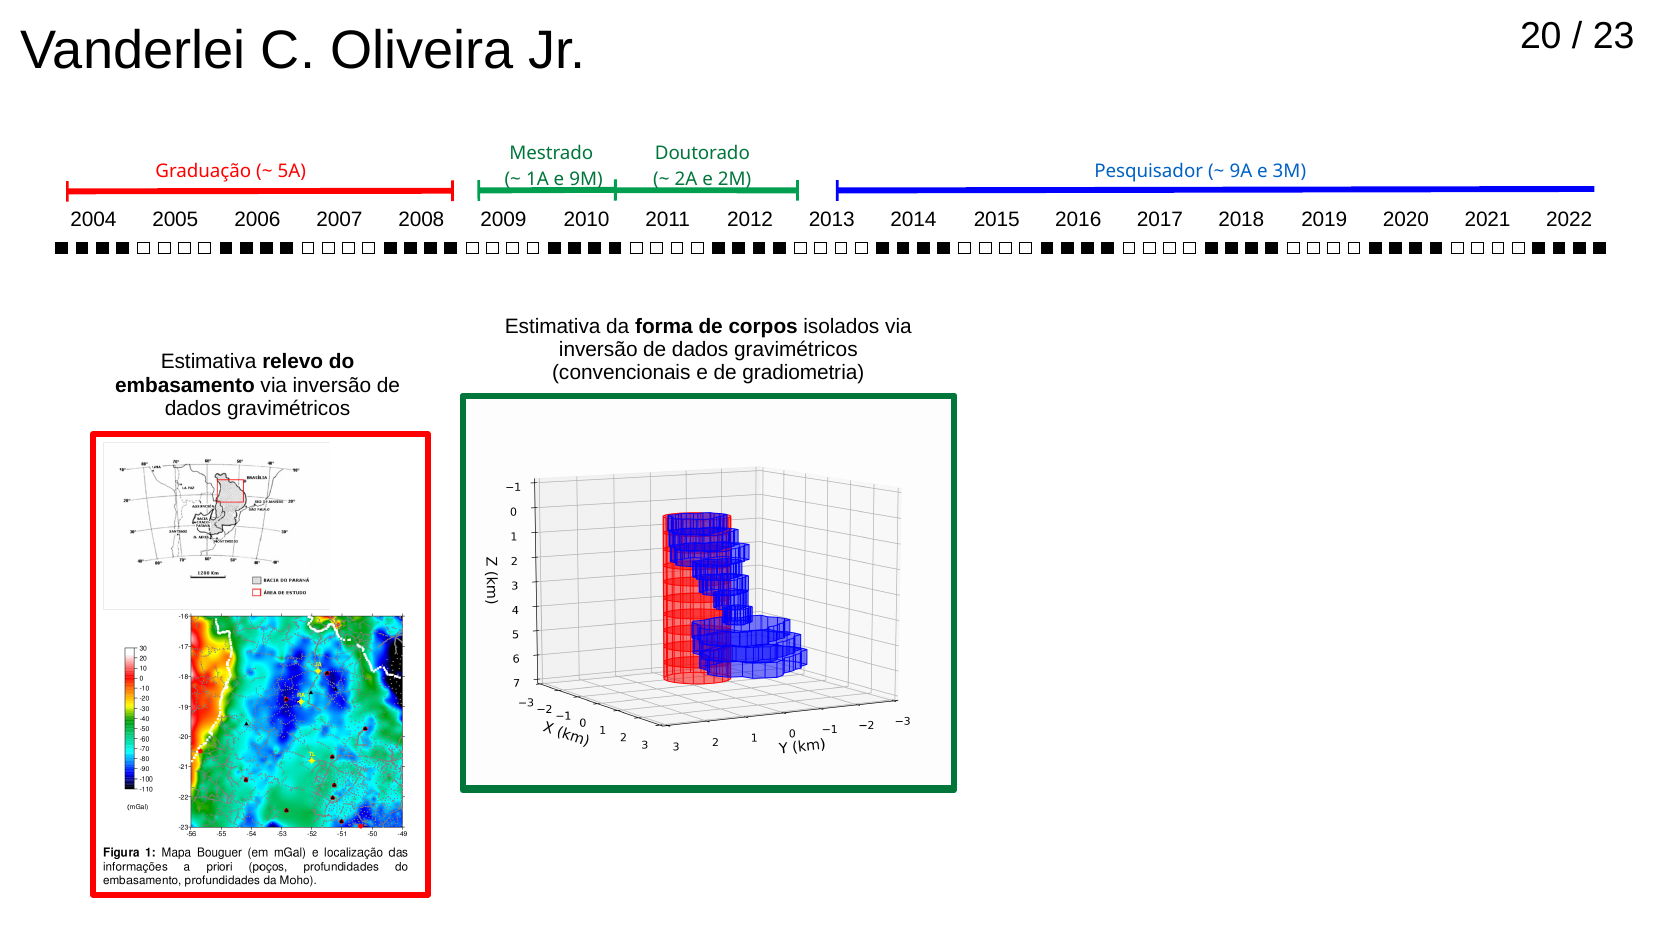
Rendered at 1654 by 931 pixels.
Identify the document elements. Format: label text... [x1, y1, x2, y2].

text_box [220, 242, 232, 254]
text_box [1287, 242, 1300, 254]
text_box [137, 242, 150, 254]
text_box Mestrado (~ 1A e 9M) [489, 132, 621, 179]
text_box [1553, 242, 1565, 254]
text_box [76, 242, 88, 254]
text_box [424, 242, 437, 254]
text_box [958, 242, 971, 254]
text_box [1061, 242, 1074, 254]
text_box 2004 [55, 200, 132, 239]
text_box Estimativa relevo do embasamento via inversão de dados gravimétricos [100, 342, 443, 428]
text_box [362, 242, 375, 254]
text_box [1430, 242, 1442, 254]
text_box 2017 [1122, 200, 1198, 239]
text_box [999, 242, 1012, 254]
text_box [1163, 242, 1176, 254]
text_box [835, 242, 847, 254]
text_box [1409, 242, 1422, 254]
text_box [1225, 242, 1238, 254]
text_box [240, 242, 253, 254]
text_box [444, 242, 457, 254]
text_box [1101, 242, 1114, 254]
text_box Vanderlei C. Oliveira Jr. [5, 11, 615, 89]
text_box [876, 242, 889, 254]
picture [95, 437, 426, 892]
text_box [302, 242, 314, 254]
text_box [1512, 242, 1525, 254]
text_box [855, 242, 868, 254]
text_box [609, 242, 621, 254]
text_box [691, 242, 704, 254]
text_box 2013 [793, 200, 870, 239]
text_box Graduação (~ 5A) [140, 150, 326, 188]
text_box 2016 [1040, 200, 1117, 239]
text_box 2020 [1368, 200, 1444, 239]
text_box 2018 [1203, 200, 1280, 239]
text_box [814, 242, 827, 254]
text_box [178, 242, 191, 254]
text_box 2008 [383, 200, 460, 239]
text_box <number> / 23 [1375, 0, 1654, 71]
text_box [260, 242, 273, 254]
text_box [404, 242, 417, 254]
text_box [1081, 242, 1094, 254]
picture [466, 399, 951, 785]
text_box [55, 242, 68, 254]
text_box Doutorado (~ 2A e 2M) [638, 132, 813, 189]
text_box [568, 242, 581, 254]
text_box 2019 [1286, 200, 1363, 239]
text_box [506, 242, 519, 254]
text_box [1307, 242, 1320, 254]
text_box [753, 242, 765, 254]
text_box [1205, 242, 1218, 254]
text_box 2011 [630, 200, 707, 239]
text_box 2005 [137, 200, 214, 239]
text_box [937, 242, 950, 254]
text_box [1041, 242, 1053, 254]
text_box 2007 [301, 200, 378, 239]
text_box [773, 242, 786, 254]
text_box [1348, 242, 1360, 254]
text_box [342, 242, 355, 254]
text_box [96, 242, 109, 254]
text_box [897, 242, 909, 254]
text_box 2006 [219, 200, 296, 239]
text_box [1265, 242, 1278, 254]
text_box Pesquisador (~ 9A e 3M) [1079, 150, 1336, 188]
text_box [712, 242, 725, 254]
text_box [384, 242, 397, 254]
text_box [588, 242, 601, 254]
text_box [794, 242, 807, 254]
text_box Estimativa da forma de corpos isolados via inversão de dados gravimétricos (convencionais e de gradiometria) [490, 307, 951, 393]
text_box [732, 242, 745, 254]
text_box [548, 242, 561, 254]
text_box [1183, 242, 1196, 254]
text_box [1471, 242, 1484, 254]
text_box [1451, 242, 1464, 254]
text_box [1245, 242, 1258, 254]
text_box [671, 242, 683, 254]
text_box [116, 242, 129, 254]
text_box [650, 242, 663, 254]
text_box 2021 [1449, 200, 1526, 239]
text_box [486, 242, 499, 254]
text_box 2014 [875, 200, 952, 239]
text_box 2022 [1531, 200, 1608, 239]
text_box [917, 242, 930, 254]
text_box [1123, 242, 1135, 254]
text_box 2012 [712, 200, 788, 239]
text_box [1327, 242, 1340, 254]
text_box [198, 242, 211, 254]
text_box [1369, 242, 1382, 254]
text_box [979, 242, 992, 254]
text_box [466, 242, 479, 254]
text_box [280, 242, 293, 254]
text_box [1389, 242, 1402, 254]
text_box [1492, 242, 1504, 254]
text_box [1593, 242, 1606, 254]
text_box 2009 [465, 200, 542, 239]
text_box [527, 242, 539, 254]
text_box [1573, 242, 1586, 254]
text_box 2015 [958, 200, 1035, 239]
text_box [630, 242, 643, 254]
text_box [1019, 242, 1032, 254]
text_box [158, 242, 171, 254]
text_box 2010 [548, 200, 625, 239]
text_box [1532, 242, 1545, 254]
text_box [322, 242, 335, 254]
text_box [1143, 242, 1156, 254]
